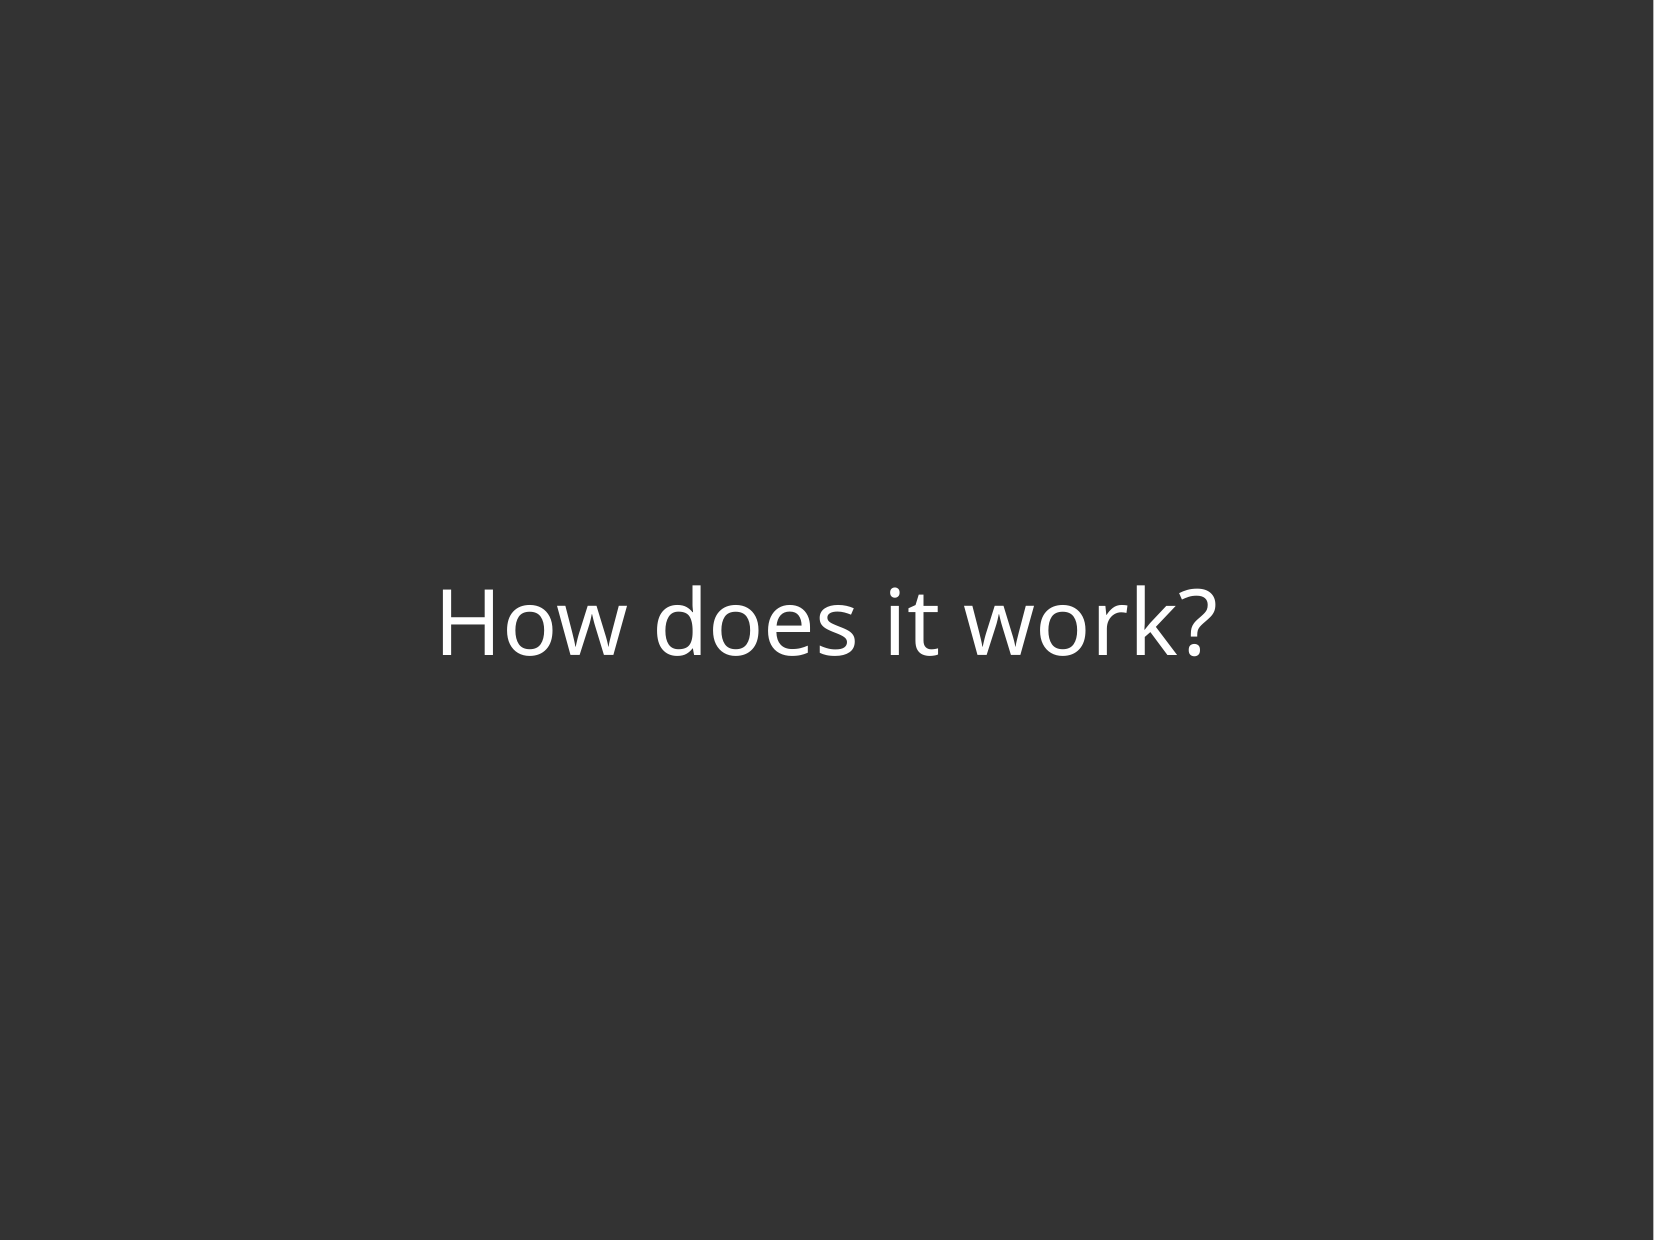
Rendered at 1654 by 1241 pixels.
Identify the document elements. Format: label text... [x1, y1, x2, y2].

subtitle How does it work? [82, 260, 1571, 980]
